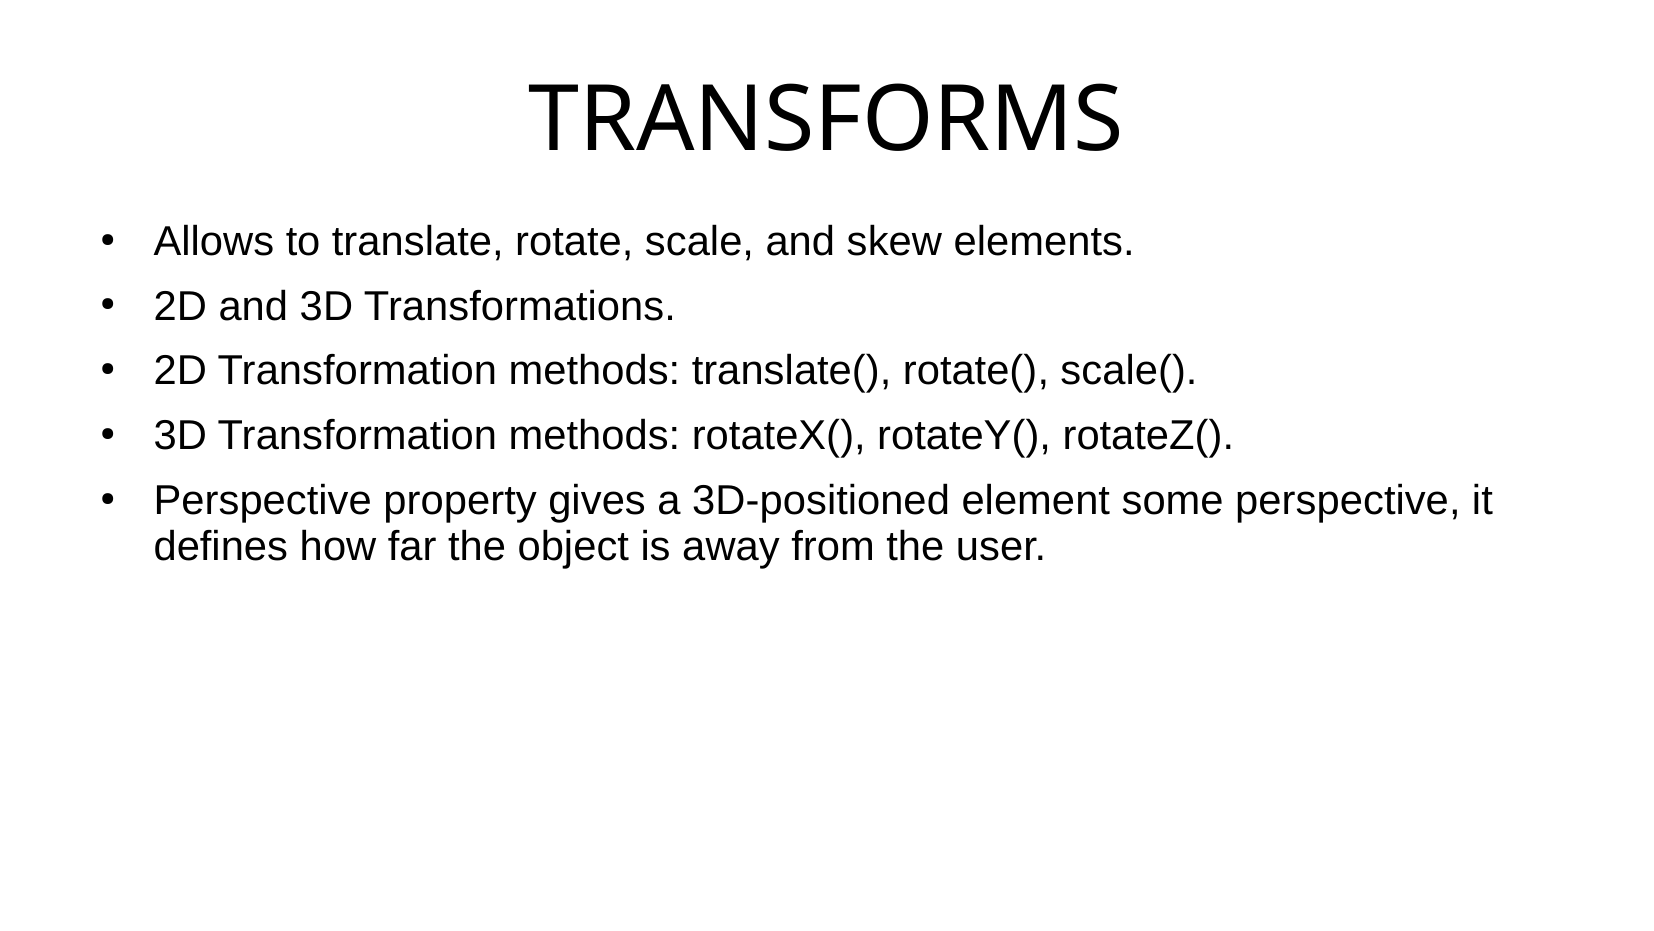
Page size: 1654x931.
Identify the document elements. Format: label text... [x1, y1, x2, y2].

title TRANSFORMS [82, 37, 1571, 193]
list Allows to translate, rotate, scale, and skew elements. 2D and 3D Transformations. 2D Transformation methods: translate(), rotate(), scale(). 3D Transformation methods: rotateX(), rotateY(), rotateZ(). Perspective property gives a 3D-positioned element some perspective, it defines how far the object is away from the user. [82, 217, 1571, 757]
